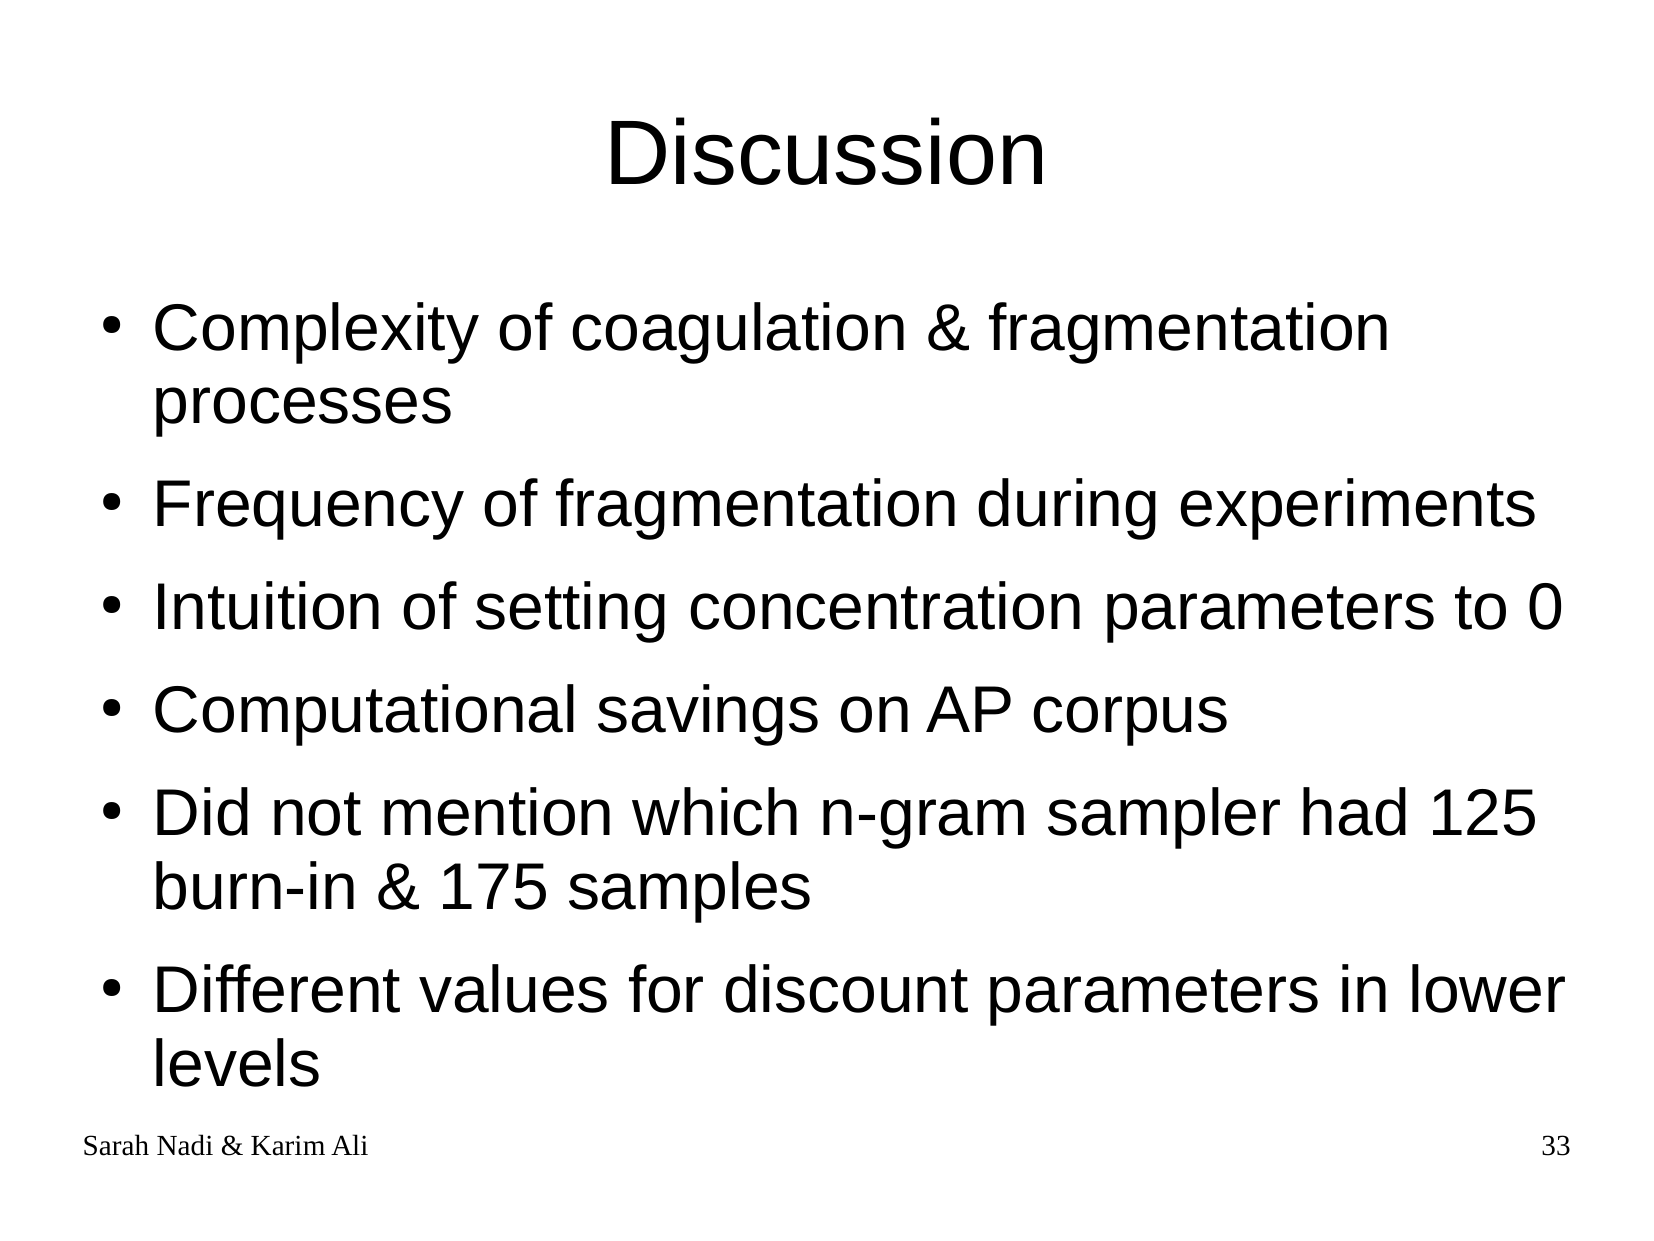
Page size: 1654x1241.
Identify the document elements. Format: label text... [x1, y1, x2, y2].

list Complexity of coagulation & fragmentation processes Frequency of fragmentation during experiments Intuition of setting concentration parameters to 0 Computational savings on AP corpus Did not mention which n-gram sampler had 125 burn-in & 175 samples Different values for discount parameters in lower levels [82, 290, 1571, 1109]
title Discussion [82, 56, 1571, 250]
